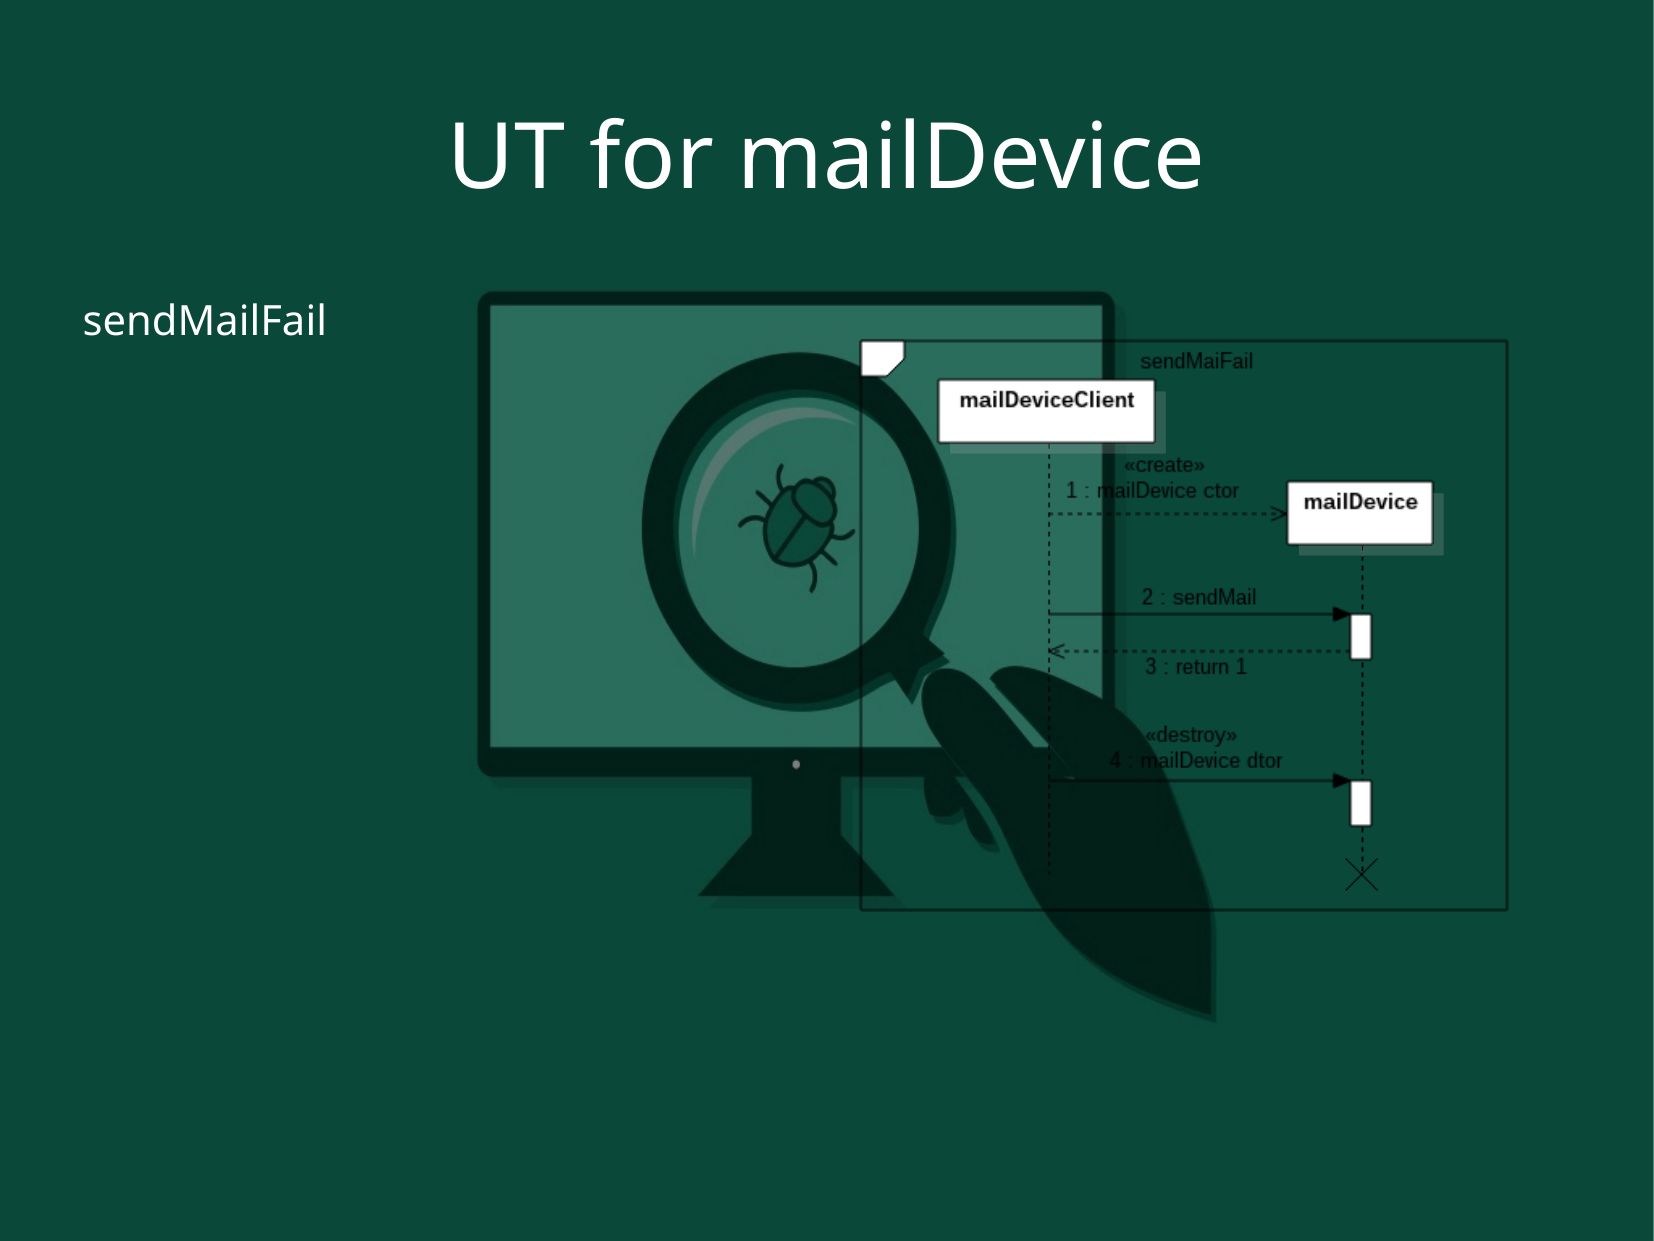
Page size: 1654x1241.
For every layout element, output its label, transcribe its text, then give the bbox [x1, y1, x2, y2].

picture [0, 0, 1654, 1241]
title UT for mailDevice [82, 49, 1571, 257]
list sendMailFail [82, 290, 809, 1010]
